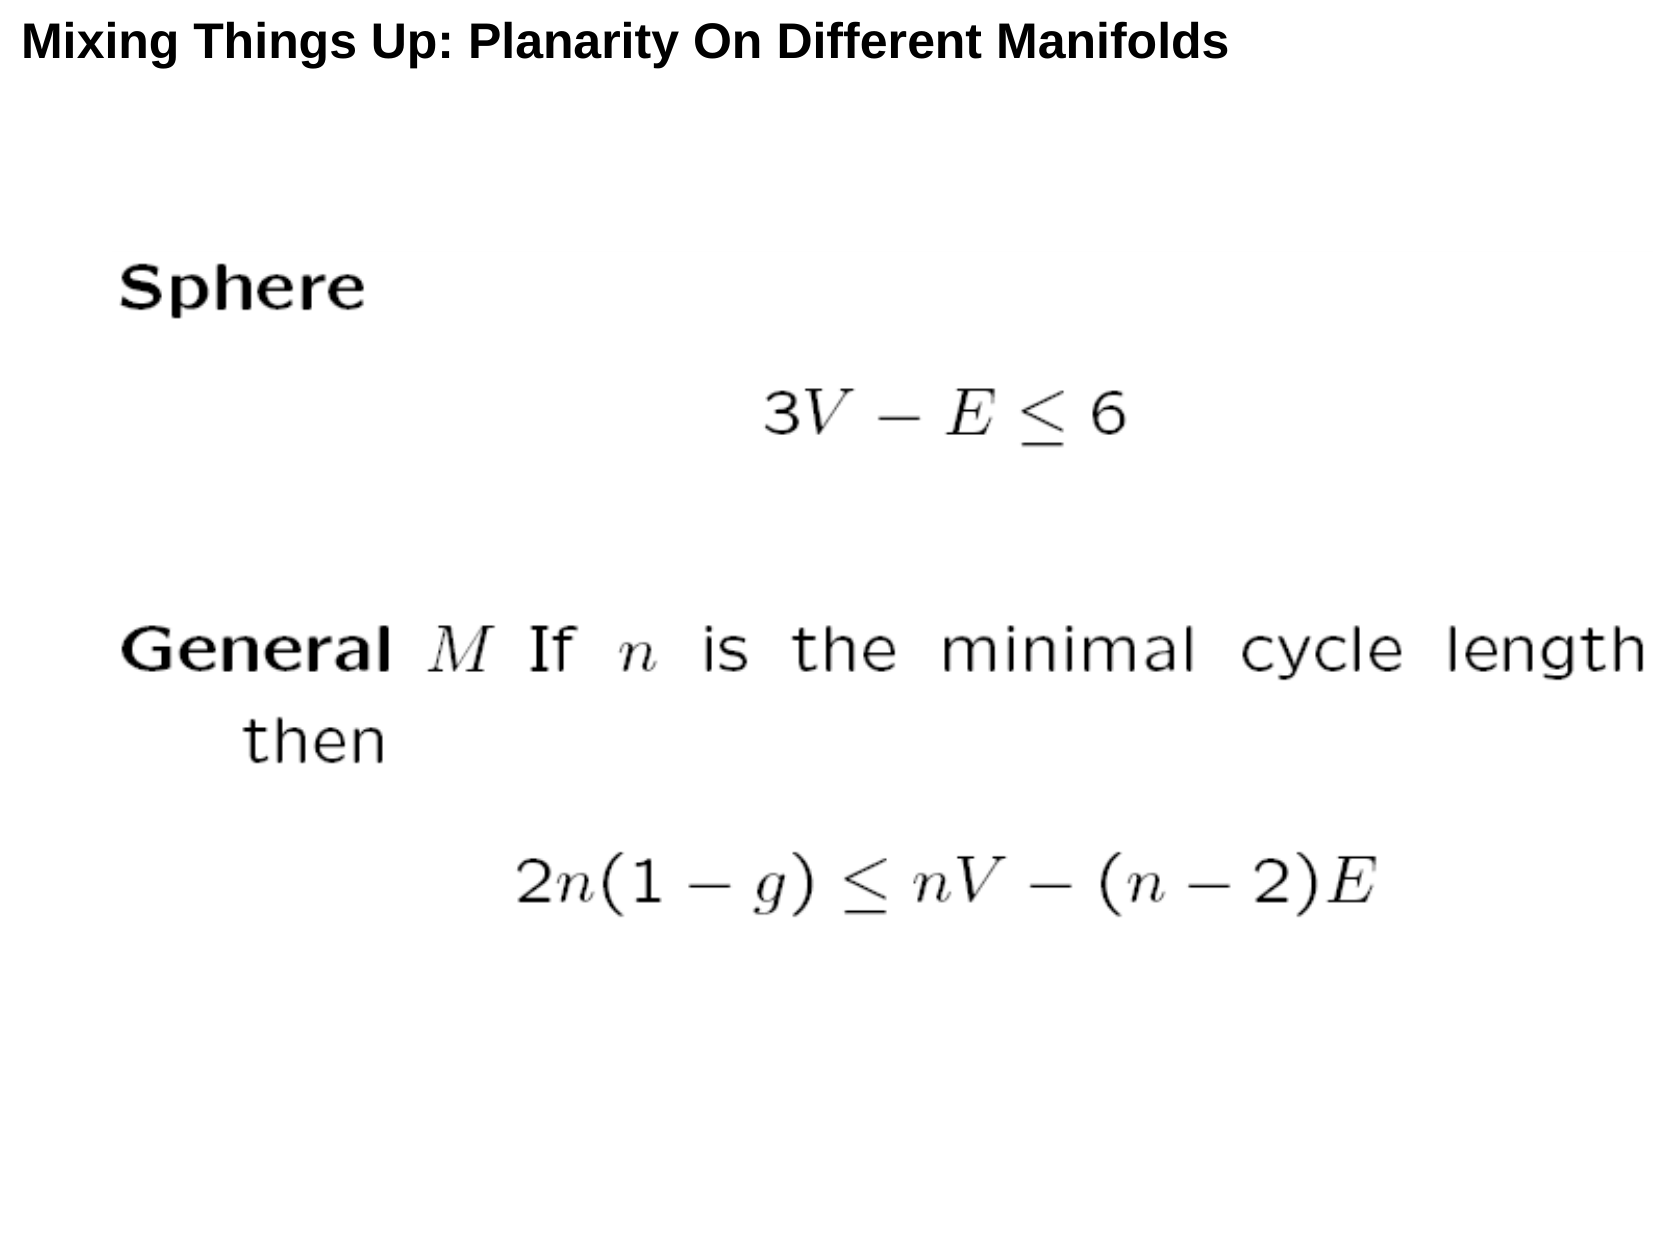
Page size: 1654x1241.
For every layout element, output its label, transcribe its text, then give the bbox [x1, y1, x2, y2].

text_box Mixing Things Up: Planarity On Different Manifolds [6, 6, 1276, 79]
picture [112, 250, 1654, 938]
